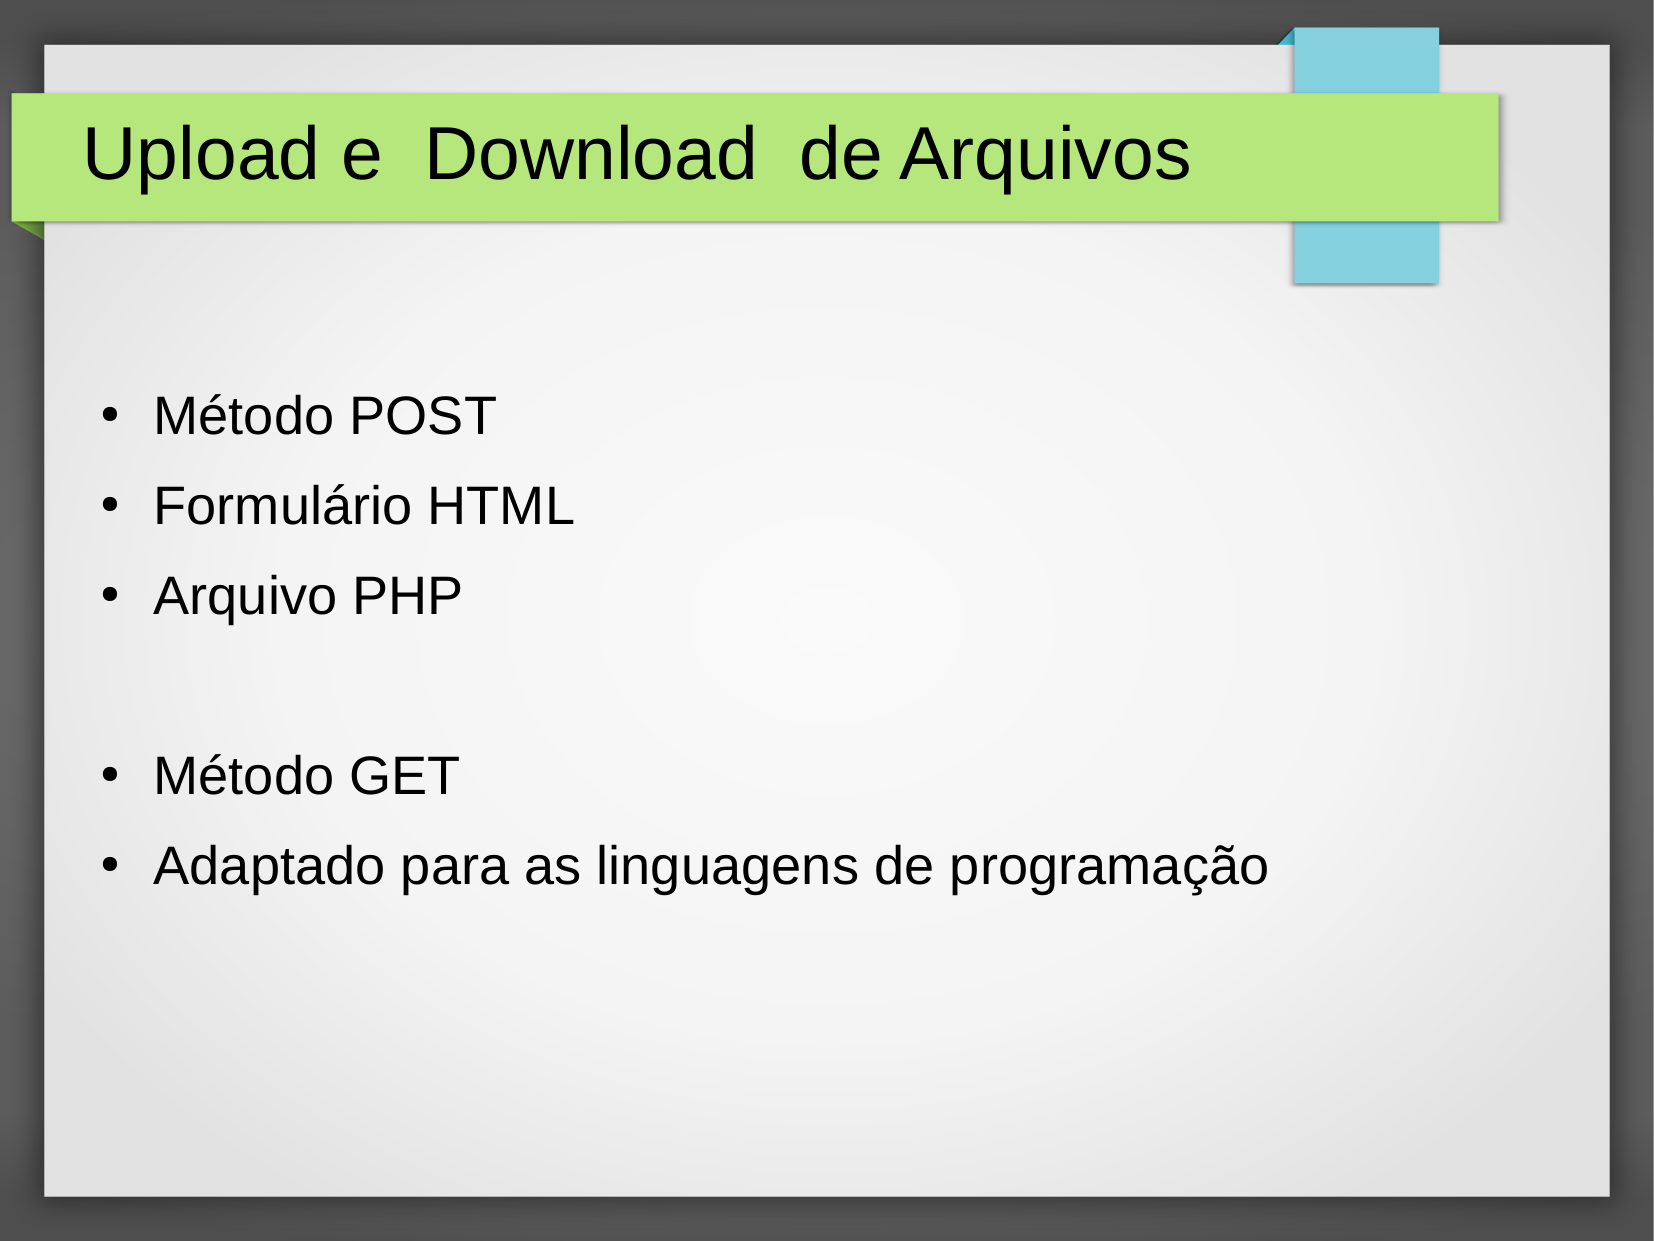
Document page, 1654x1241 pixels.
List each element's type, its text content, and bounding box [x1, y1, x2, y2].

title Upload e Download de Arquivos [82, 94, 1264, 213]
picture [0, 0, 1654, 1241]
list Método POST Formulário HTML Arquivo PHP Método GET Adaptado para as linguagens de programação [82, 295, 1571, 1015]
